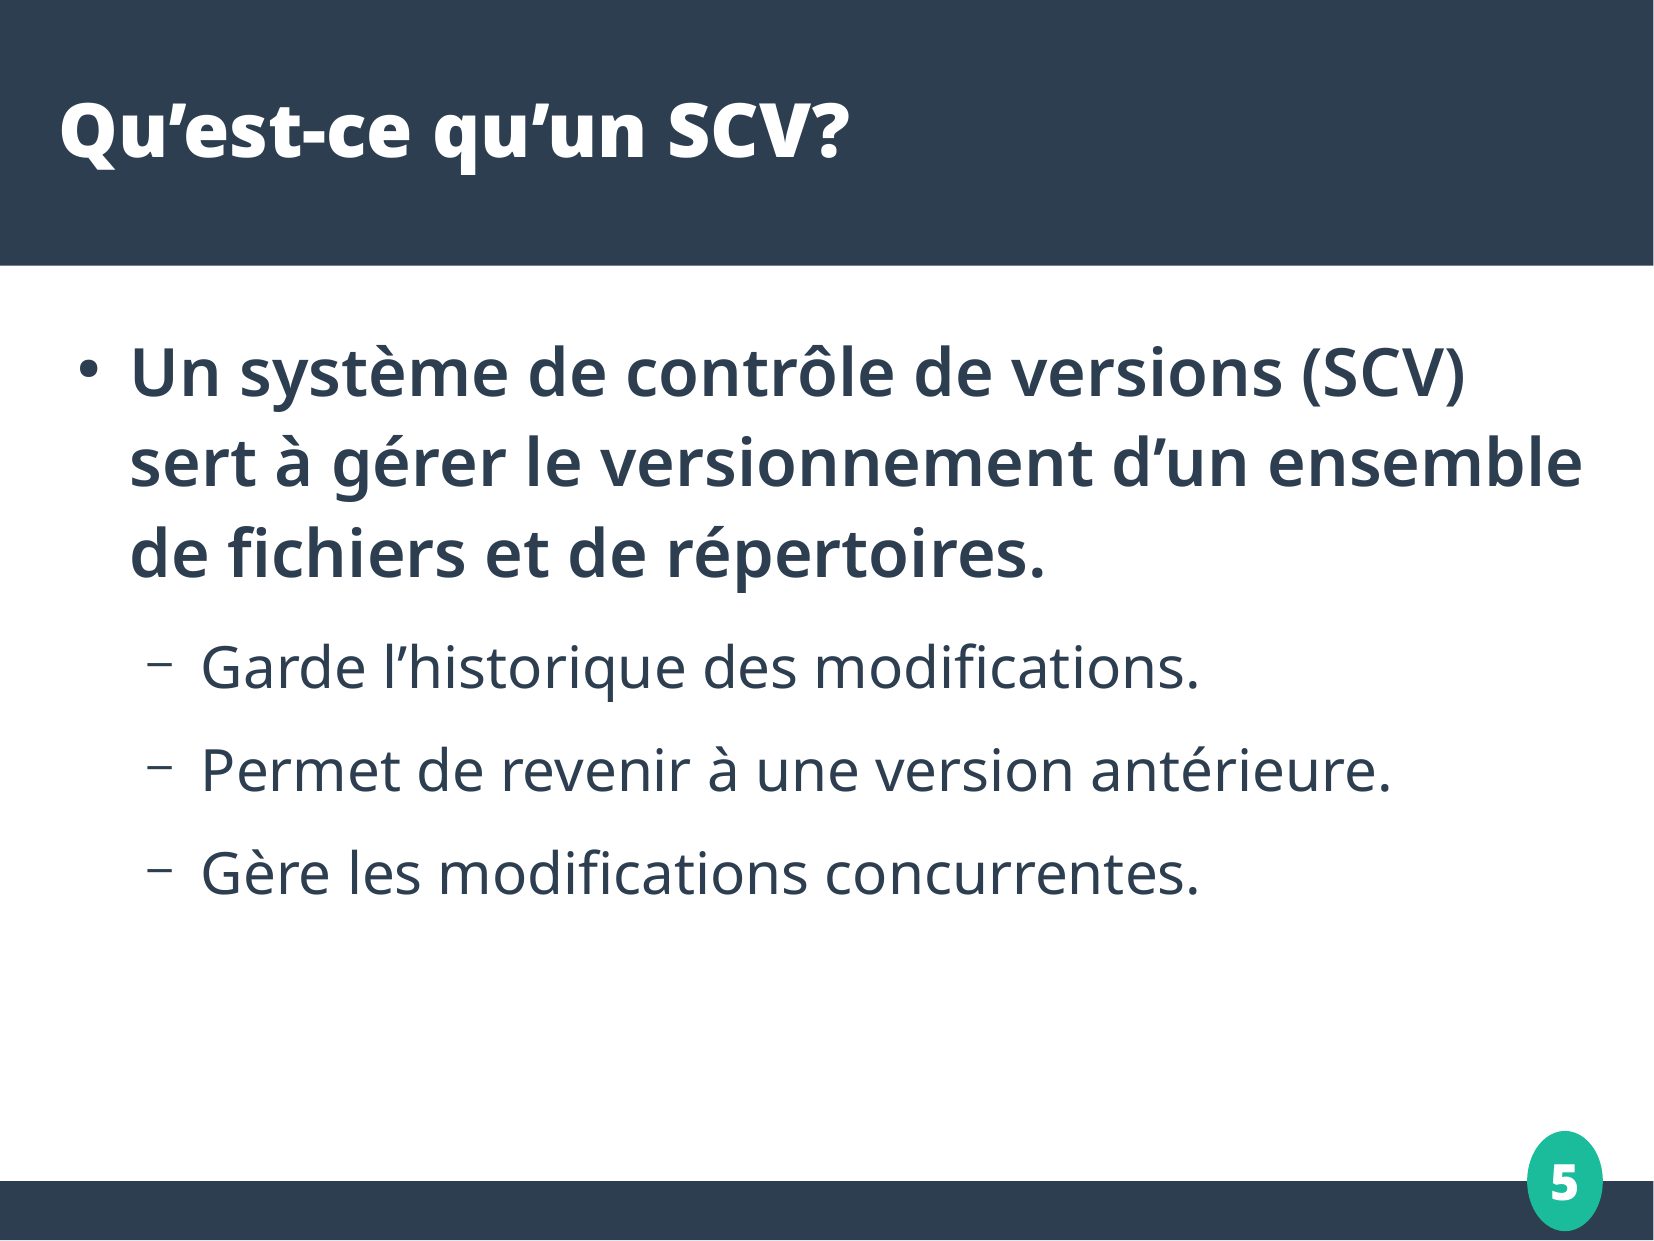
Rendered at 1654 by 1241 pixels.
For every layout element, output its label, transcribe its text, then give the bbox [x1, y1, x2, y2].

title Qu’est-ce qu’un SCV? [59, 49, 1595, 207]
list Un système de contrôle de versions (SCV) sert à gérer le versionnement d’un ensemble de fichiers et de répertoires. Garde l’historique des modifications. Permet de revenir à une version antérieure. Gère les modifications concurrentes. [59, 324, 1595, 1152]
